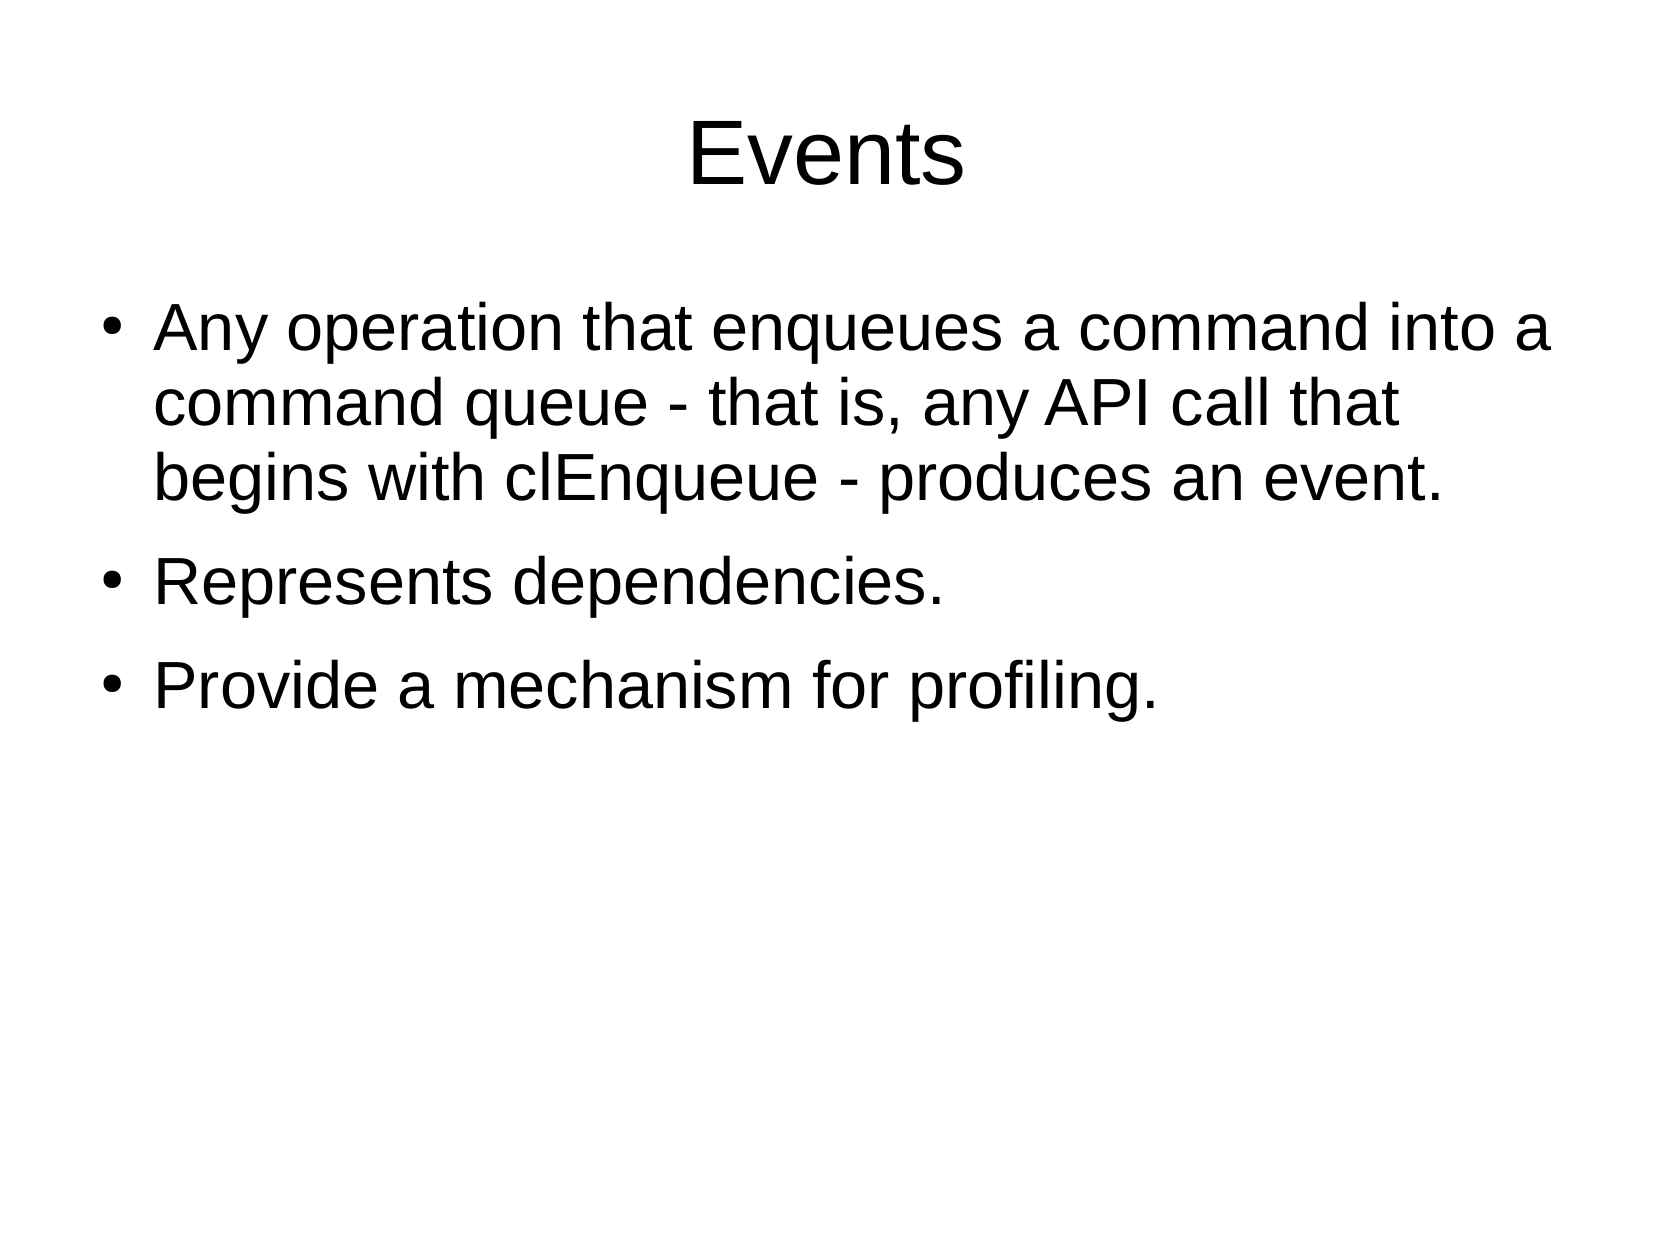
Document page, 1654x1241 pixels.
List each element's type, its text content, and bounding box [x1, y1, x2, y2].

list Any operation that enqueues a command into a command queue - that is, any API call that begins with clEnqueue - produces an event. Represents dependencies. Provide a mechanism for profiling. [82, 290, 1571, 1010]
title Events [82, 49, 1571, 257]
